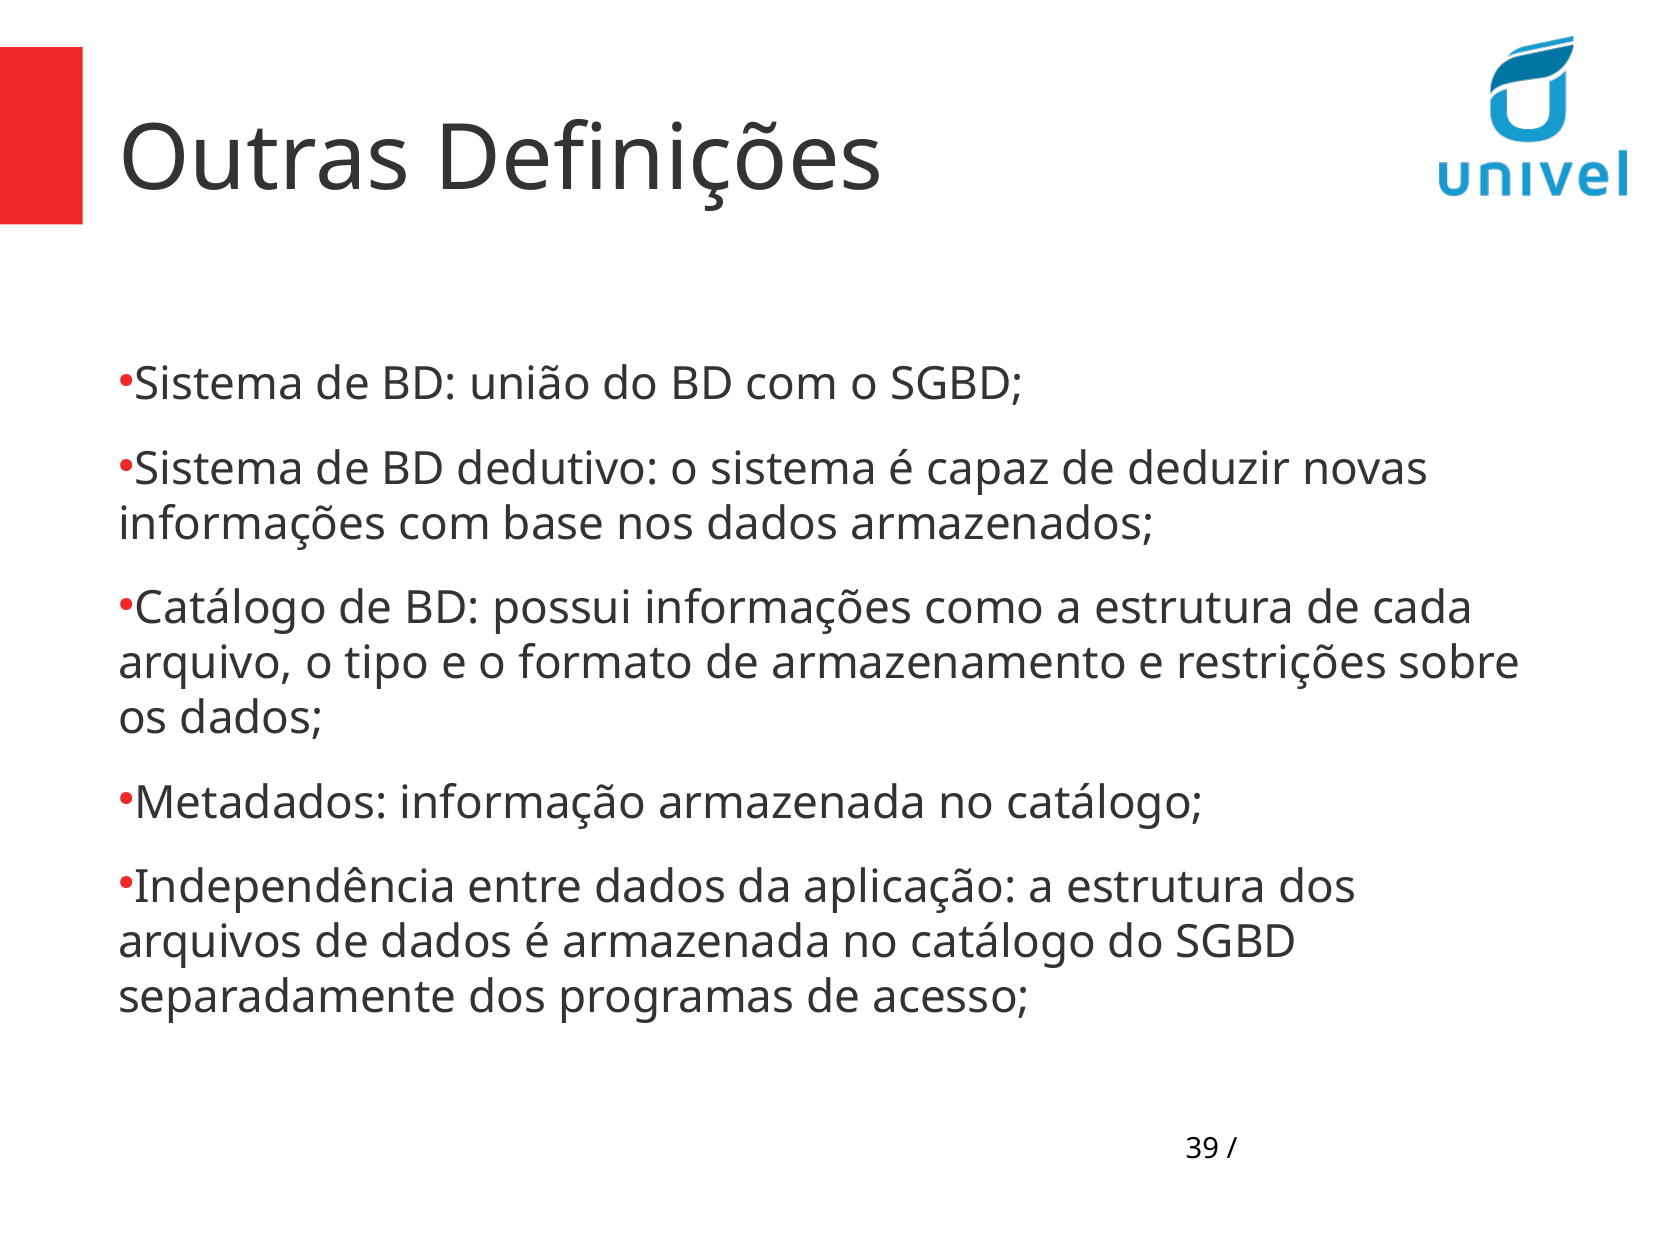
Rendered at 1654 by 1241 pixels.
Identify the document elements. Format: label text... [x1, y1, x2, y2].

title Outras Definições [118, 49, 1571, 257]
text_box / [1185, 1129, 1571, 1216]
list Sistema de BD: união do BD com o SGBD; Sistema de BD dedutivo: o sistema é capaz de deduzir novas informações com base nos dados armazenados; Catálogo de BD: possui informações como a estrutura de cada arquivo, o tipo e o formato de armazenamento e restrições sobre os dados; Metadados: informação armazenada no catálogo; Independência entre dados da aplicação: a estrutura dos arquivos de dados é armazenada no catálogo do SGBD separadamente dos programas de acesso; [118, 354, 1536, 1074]
